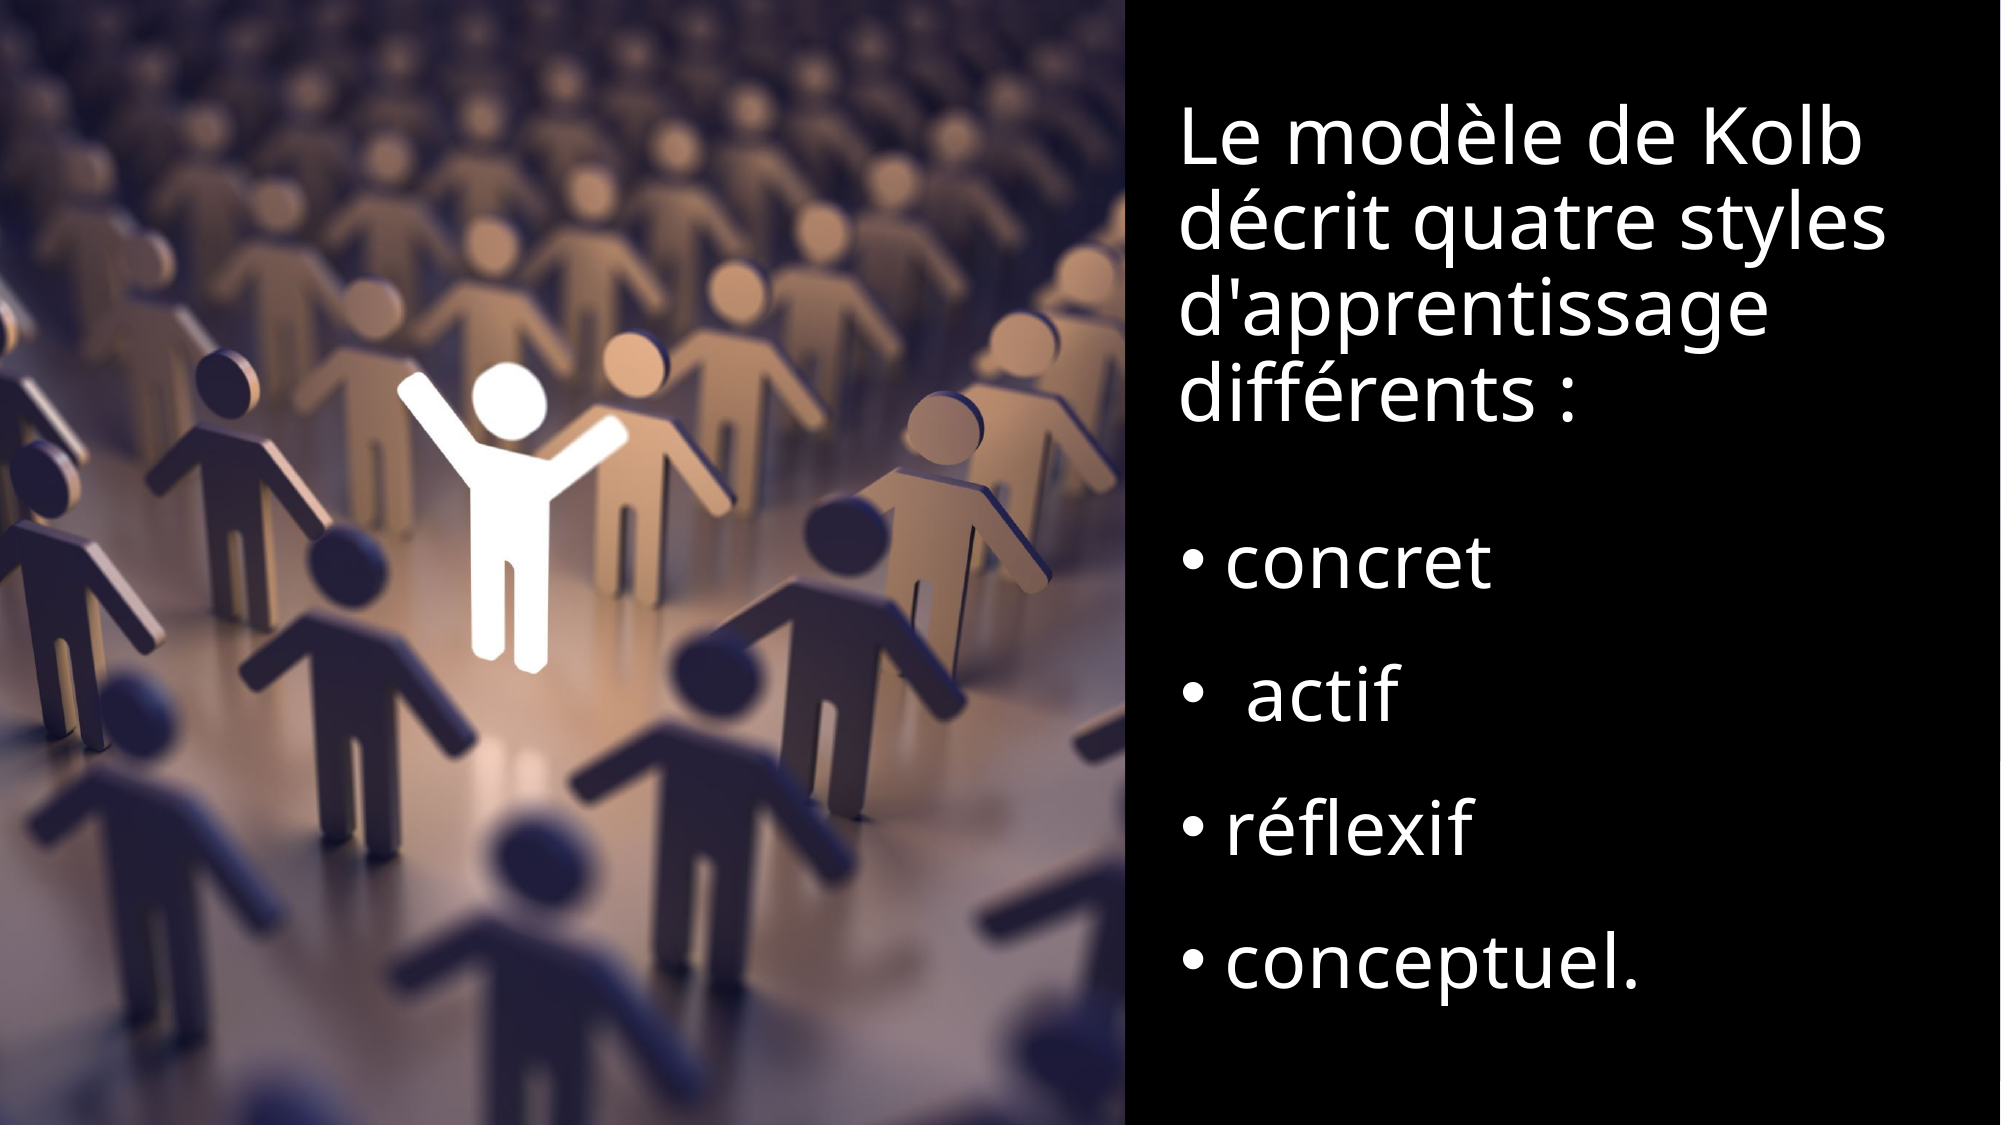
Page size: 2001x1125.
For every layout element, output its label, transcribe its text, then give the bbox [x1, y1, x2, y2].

list concret actif réflexif conceptuel. [1165, 483, 1910, 1035]
title Le modèle de Kolb décrit quatre styles d'apprentissage différents : [1162, 88, 1910, 448]
picture [0, 0, 1126, 1125]
text_box [1126, 0, 2000, 1125]
